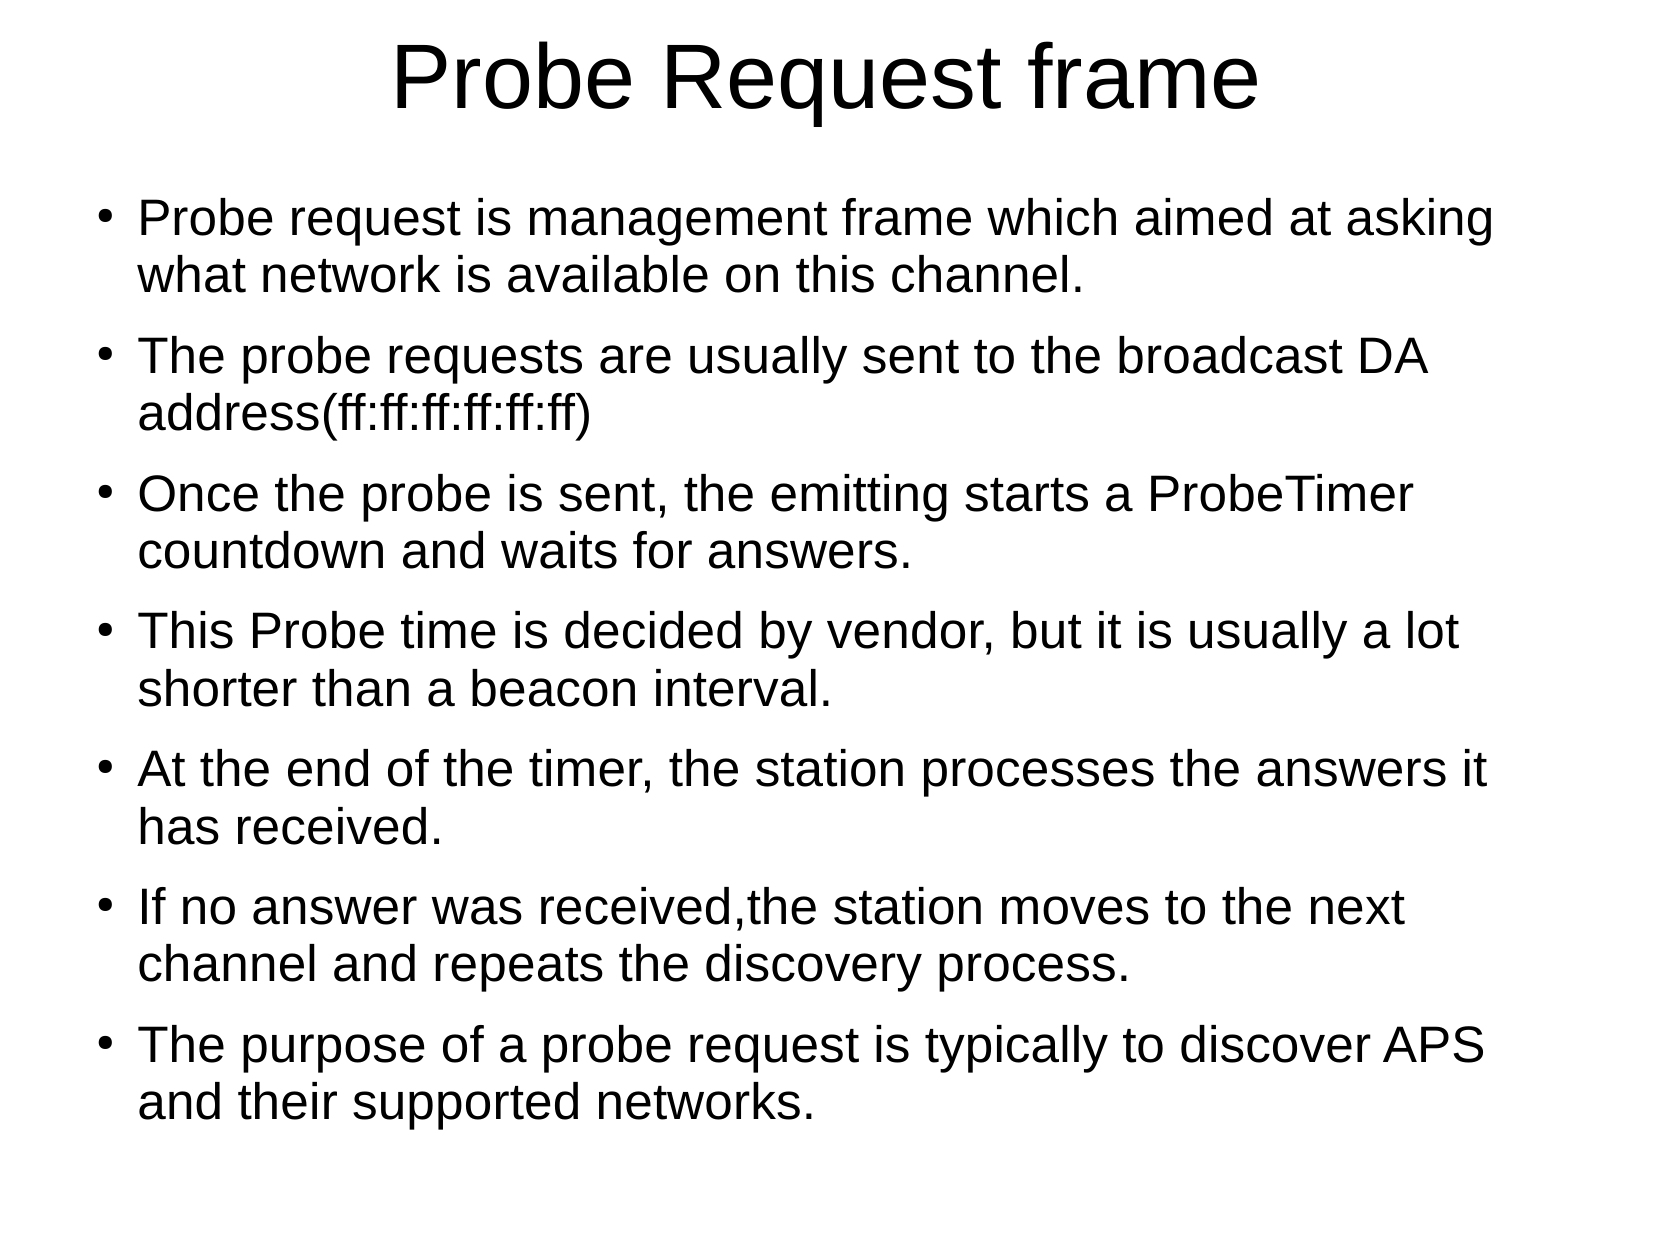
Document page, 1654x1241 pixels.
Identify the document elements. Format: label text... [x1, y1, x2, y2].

title Probe Request frame [82, 0, 1571, 154]
list Probe request is management frame which aimed at asking what network is available on this channel. The probe requests are usually sent to the broadcast DA address(ff:ff:ff:ff:ff:ff) Once the probe is sent, the emitting starts a ProbeTimer countdown and waits for answers. This Probe time is decided by vendor, but it is usually a lot shorter than a beacon interval. At the end of the timer, the station processes the answers it has received. If no answer was received,the station moves to the next channel and repeats the discovery process. The purpose of a probe request is typically to discover APS and their supported networks. [82, 188, 1571, 1134]
